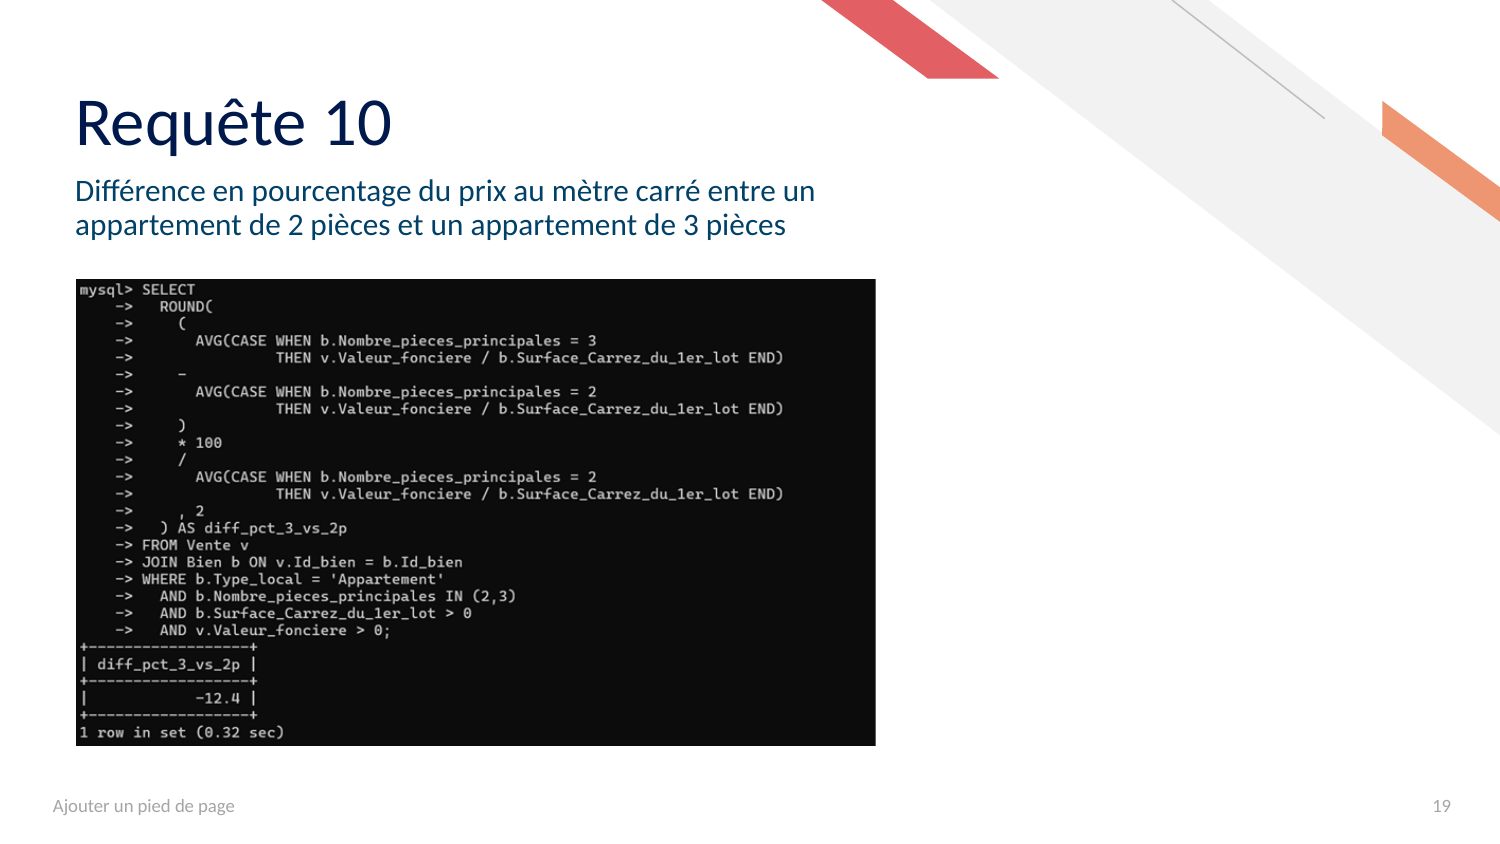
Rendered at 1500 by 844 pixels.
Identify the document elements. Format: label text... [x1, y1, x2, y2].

footer Ajouter un pied de page [41, 782, 548, 827]
list Différence en pourcentage du prix au mètre carré entre un appartement de 2 pièces et un appartement de 3 pièces [64, 169, 971, 245]
slide_number <numéro> [1371, 782, 1463, 827]
picture [75, 278, 876, 746]
title Requête 10 [63, 16, 1090, 159]
